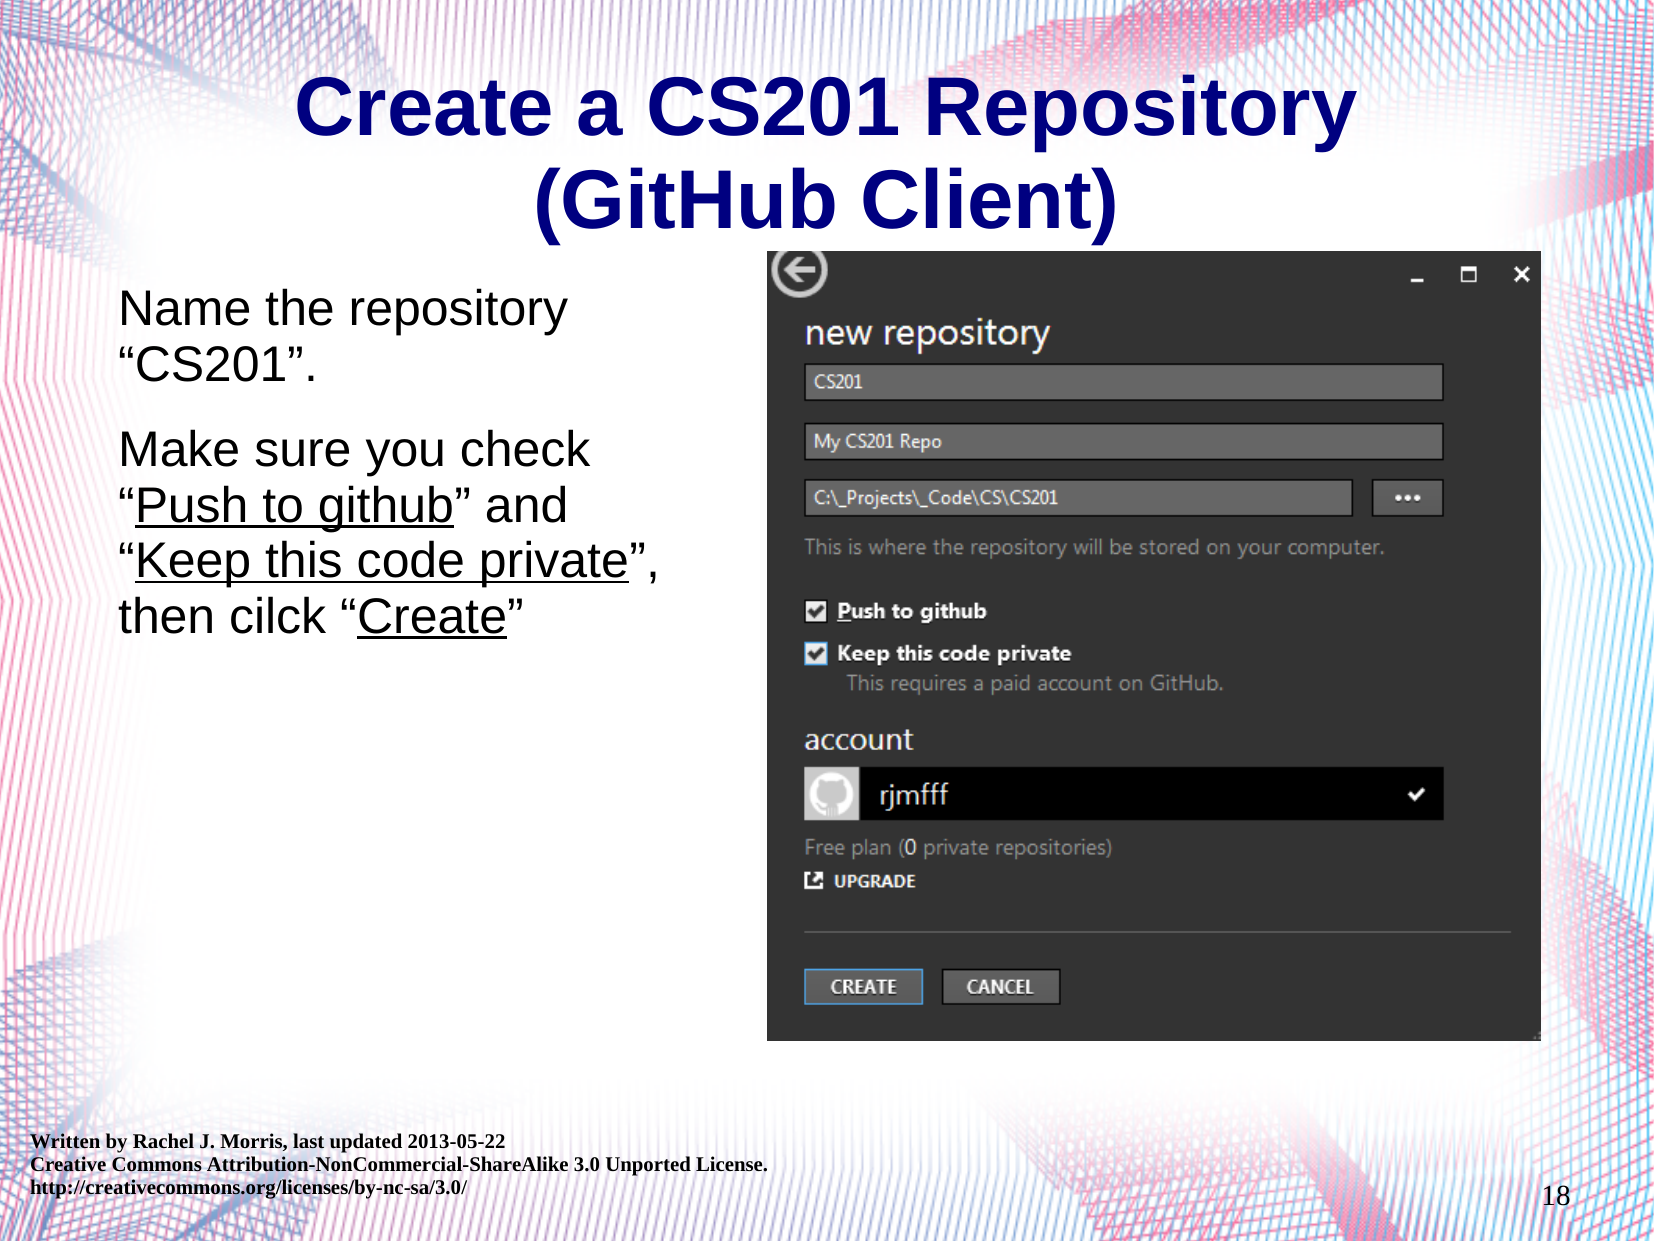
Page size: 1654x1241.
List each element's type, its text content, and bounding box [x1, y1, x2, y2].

picture [0, 0, 1654, 1241]
title Create a CS201 Repository (GitHub Client) [82, 49, 1571, 257]
list Name the repository “CS201”. Make sure you check “Push to github” and “Keep this code private”, then cilck “Create” [118, 280, 736, 1015]
